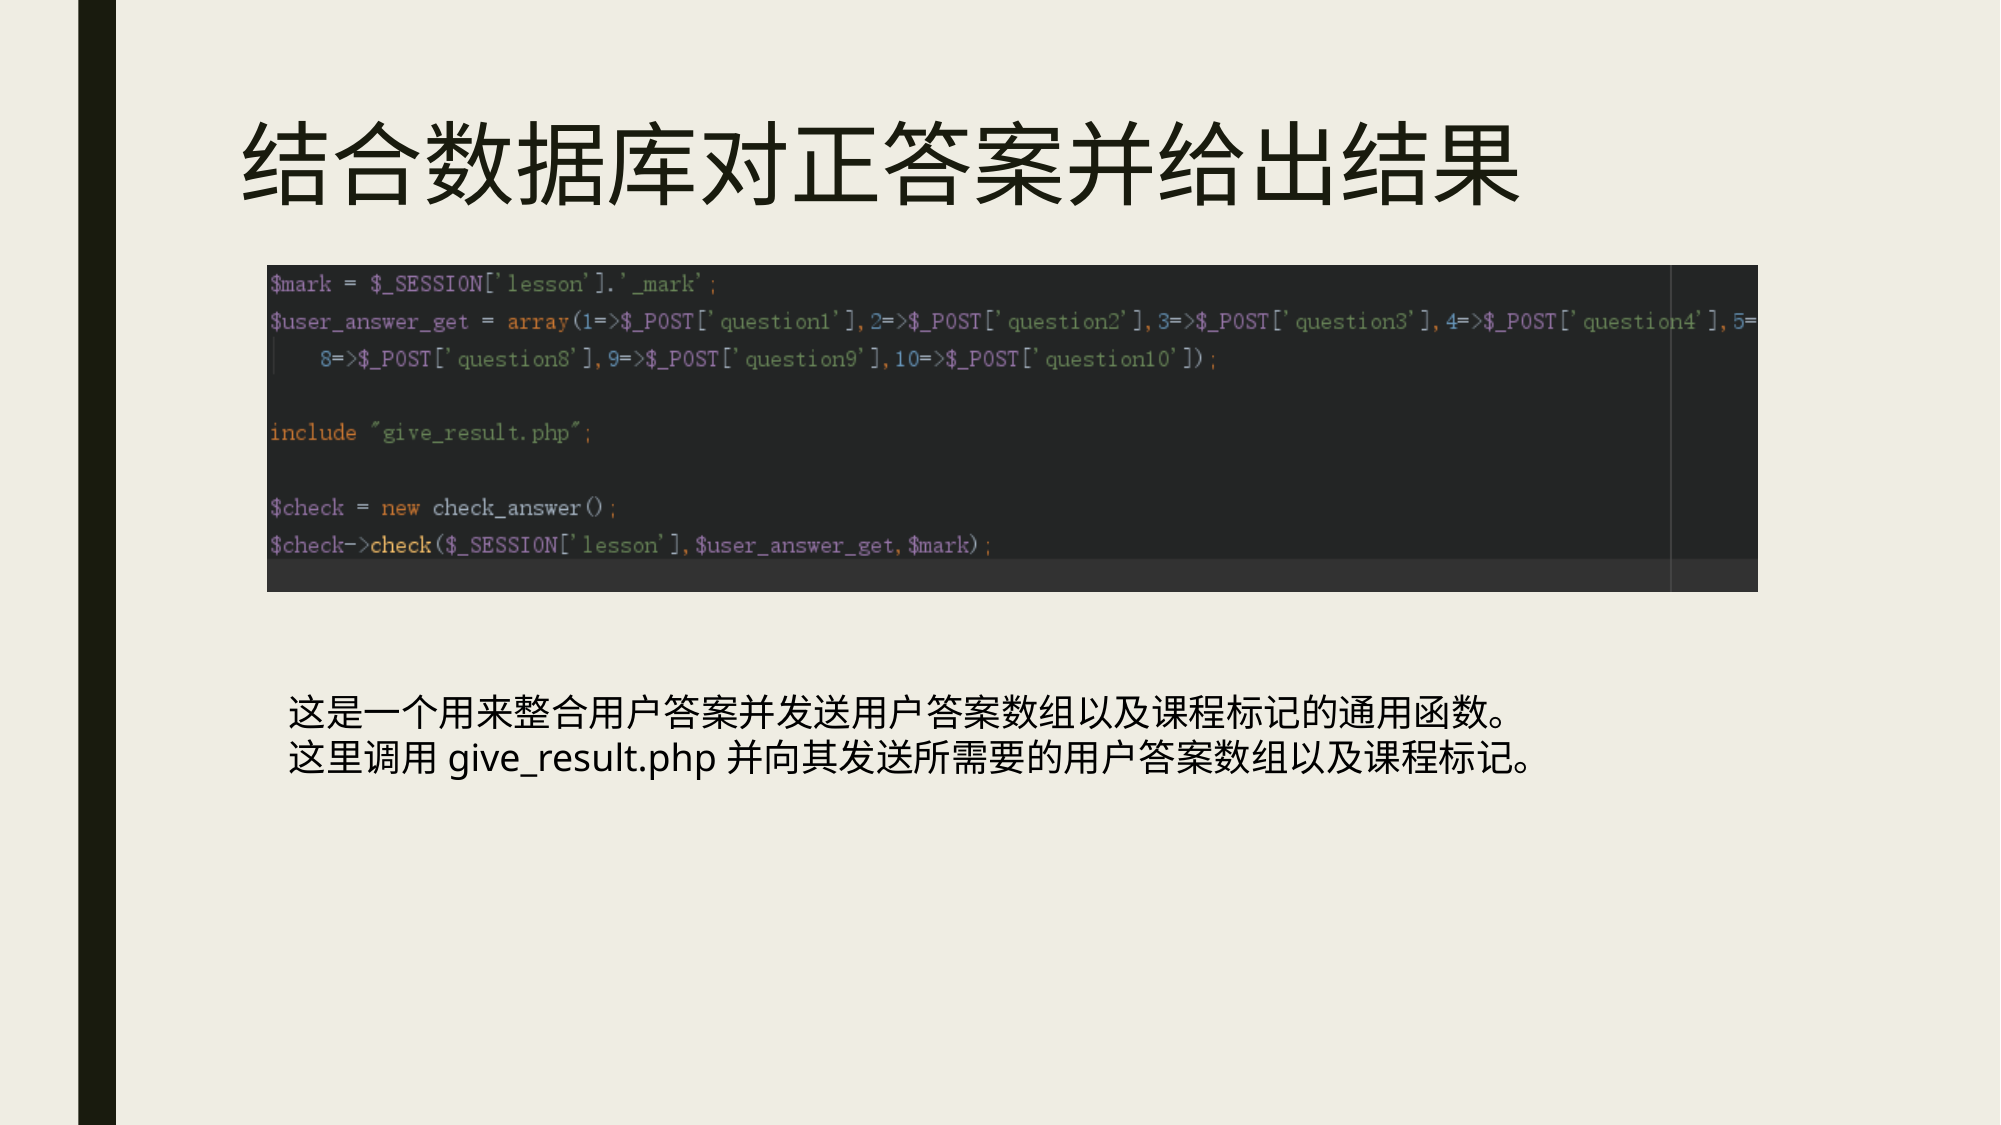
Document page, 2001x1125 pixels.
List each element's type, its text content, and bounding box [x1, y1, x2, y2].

picture [267, 265, 1758, 593]
text_box 这是一个用来整合用户答案并发送用户答案数组以及课程标记的通用函数。 这里调用give_result.php并向其发送所需要的用户答案数组以及课程标记。 [273, 681, 1660, 787]
title 结合数据库对正答案并给出结果 [225, 112, 1800, 357]
